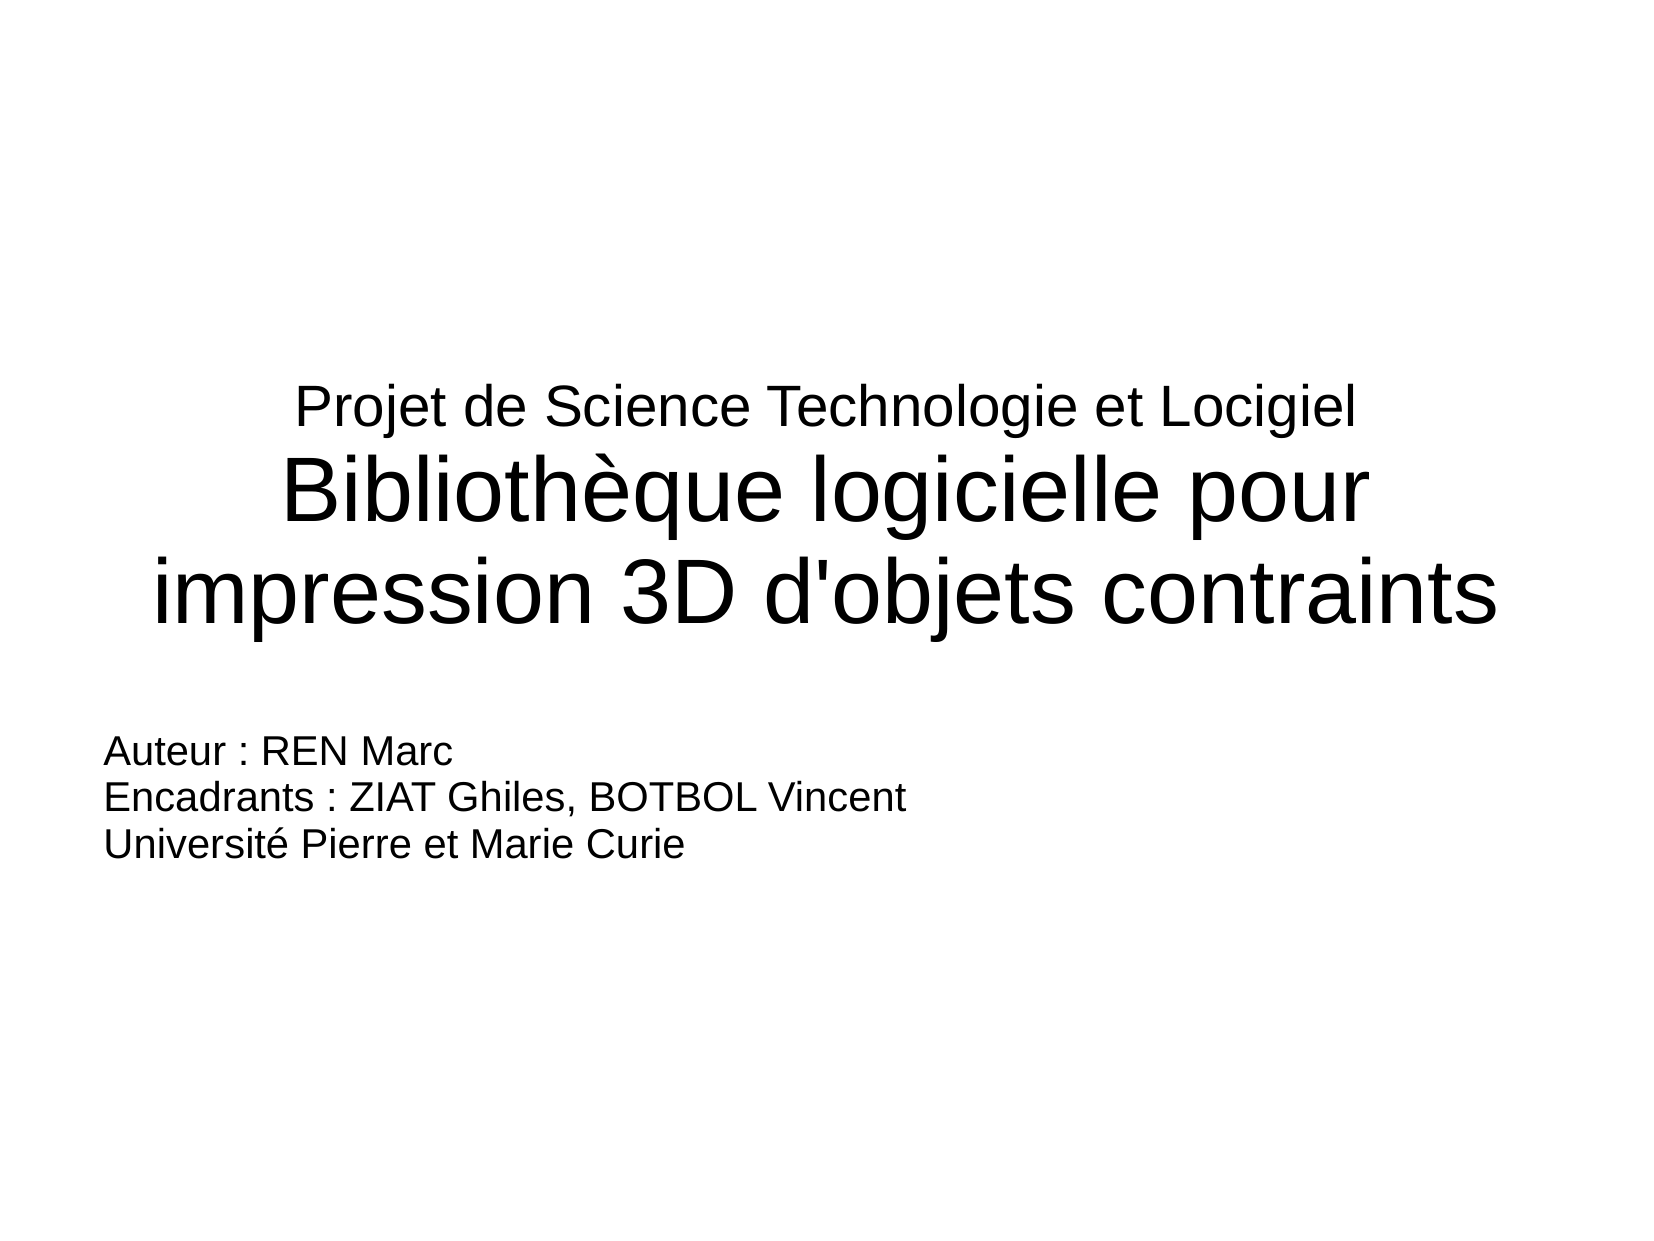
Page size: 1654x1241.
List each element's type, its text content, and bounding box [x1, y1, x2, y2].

text_box Projet de Science Technologie et Locigiel Bibliothèque logicielle pour impression 3D d'objets contraints Auteur : REN Marc Encadrants : ZIAT Ghiles, BOTBOL Vincent Université Pierre et Marie Curie [88, 365, 1565, 875]
